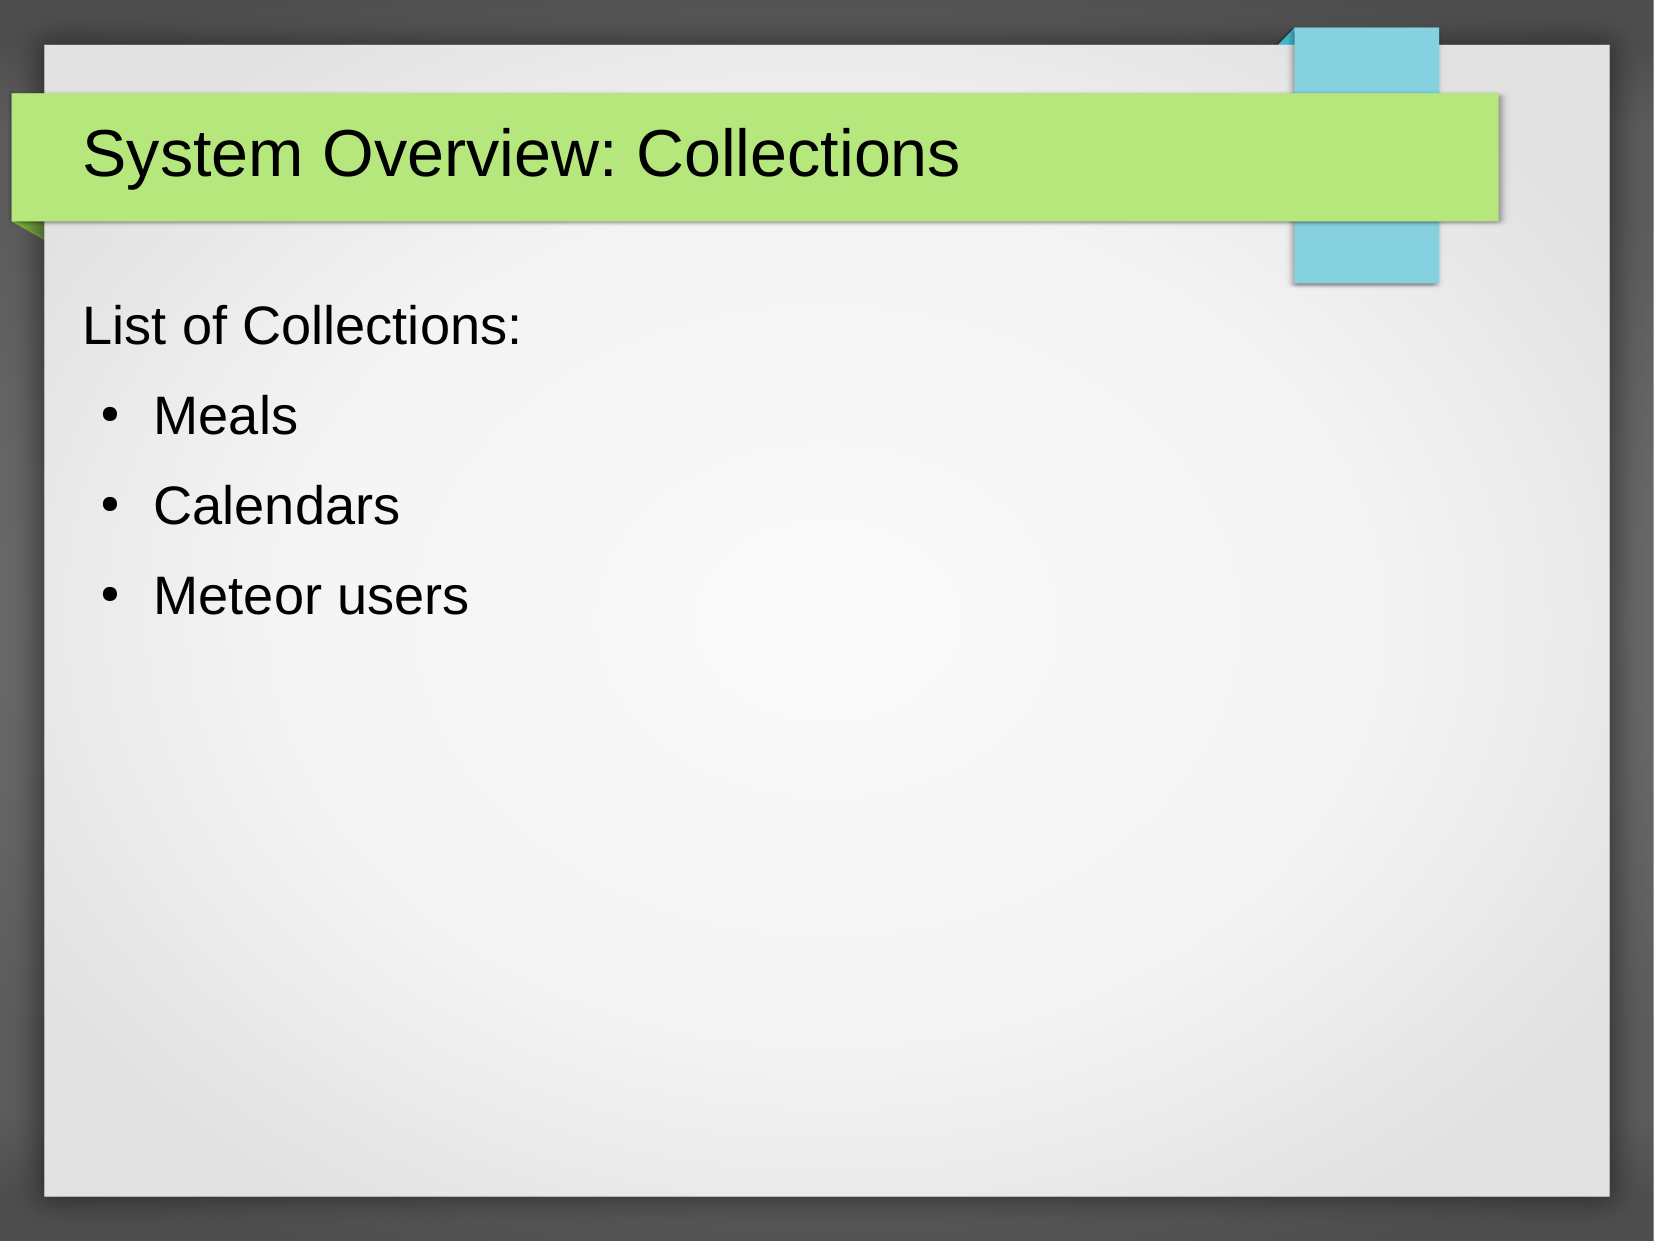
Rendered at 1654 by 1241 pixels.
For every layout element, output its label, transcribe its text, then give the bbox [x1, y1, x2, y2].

picture [0, 0, 1654, 1241]
title System Overview: Collections [82, 94, 1264, 213]
list List of Collections: Meals Calendars Meteor users [82, 295, 1571, 1015]
